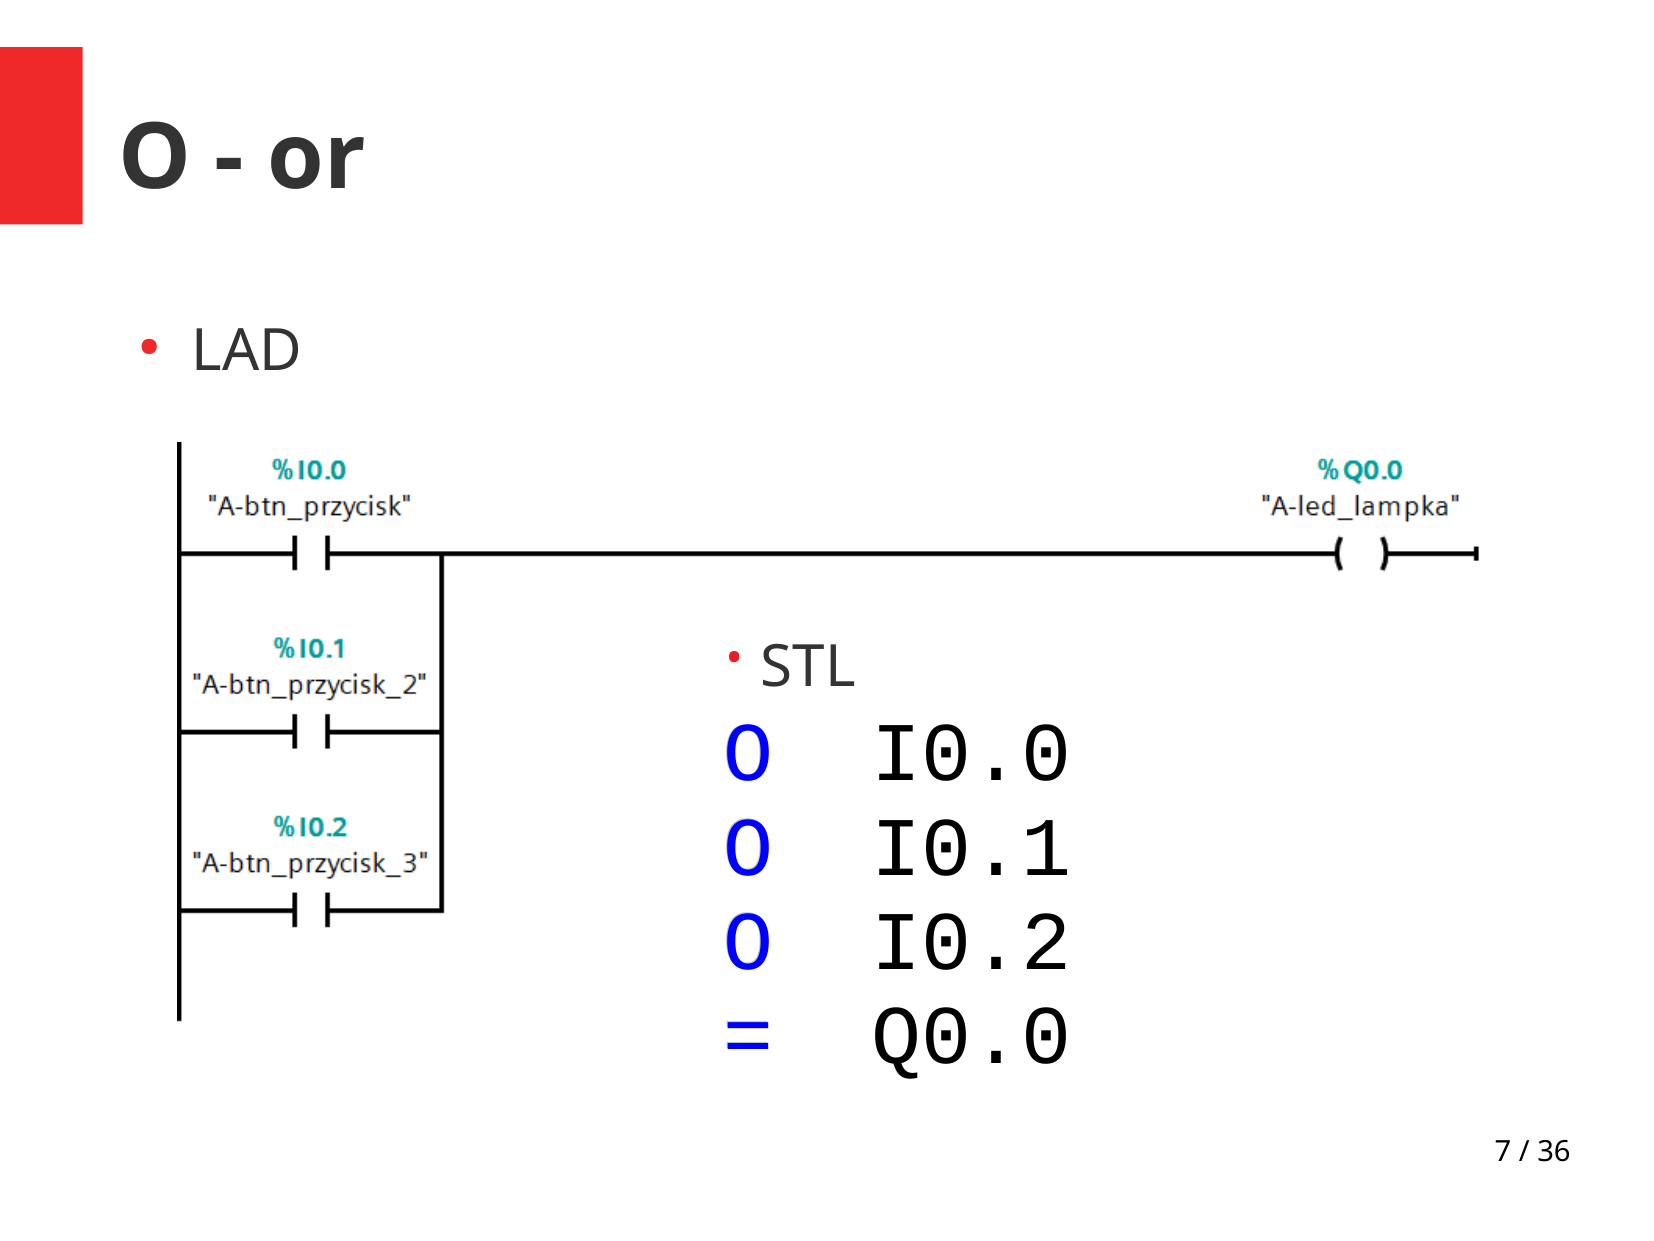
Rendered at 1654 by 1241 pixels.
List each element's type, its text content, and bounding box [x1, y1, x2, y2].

list LAD [121, 308, 1539, 392]
picture [177, 442, 1493, 1026]
title O - or [118, 49, 1571, 257]
text_box · STL O I0.0 O I0.1 O I0.2 = Q0.0 [708, 590, 1086, 1096]
